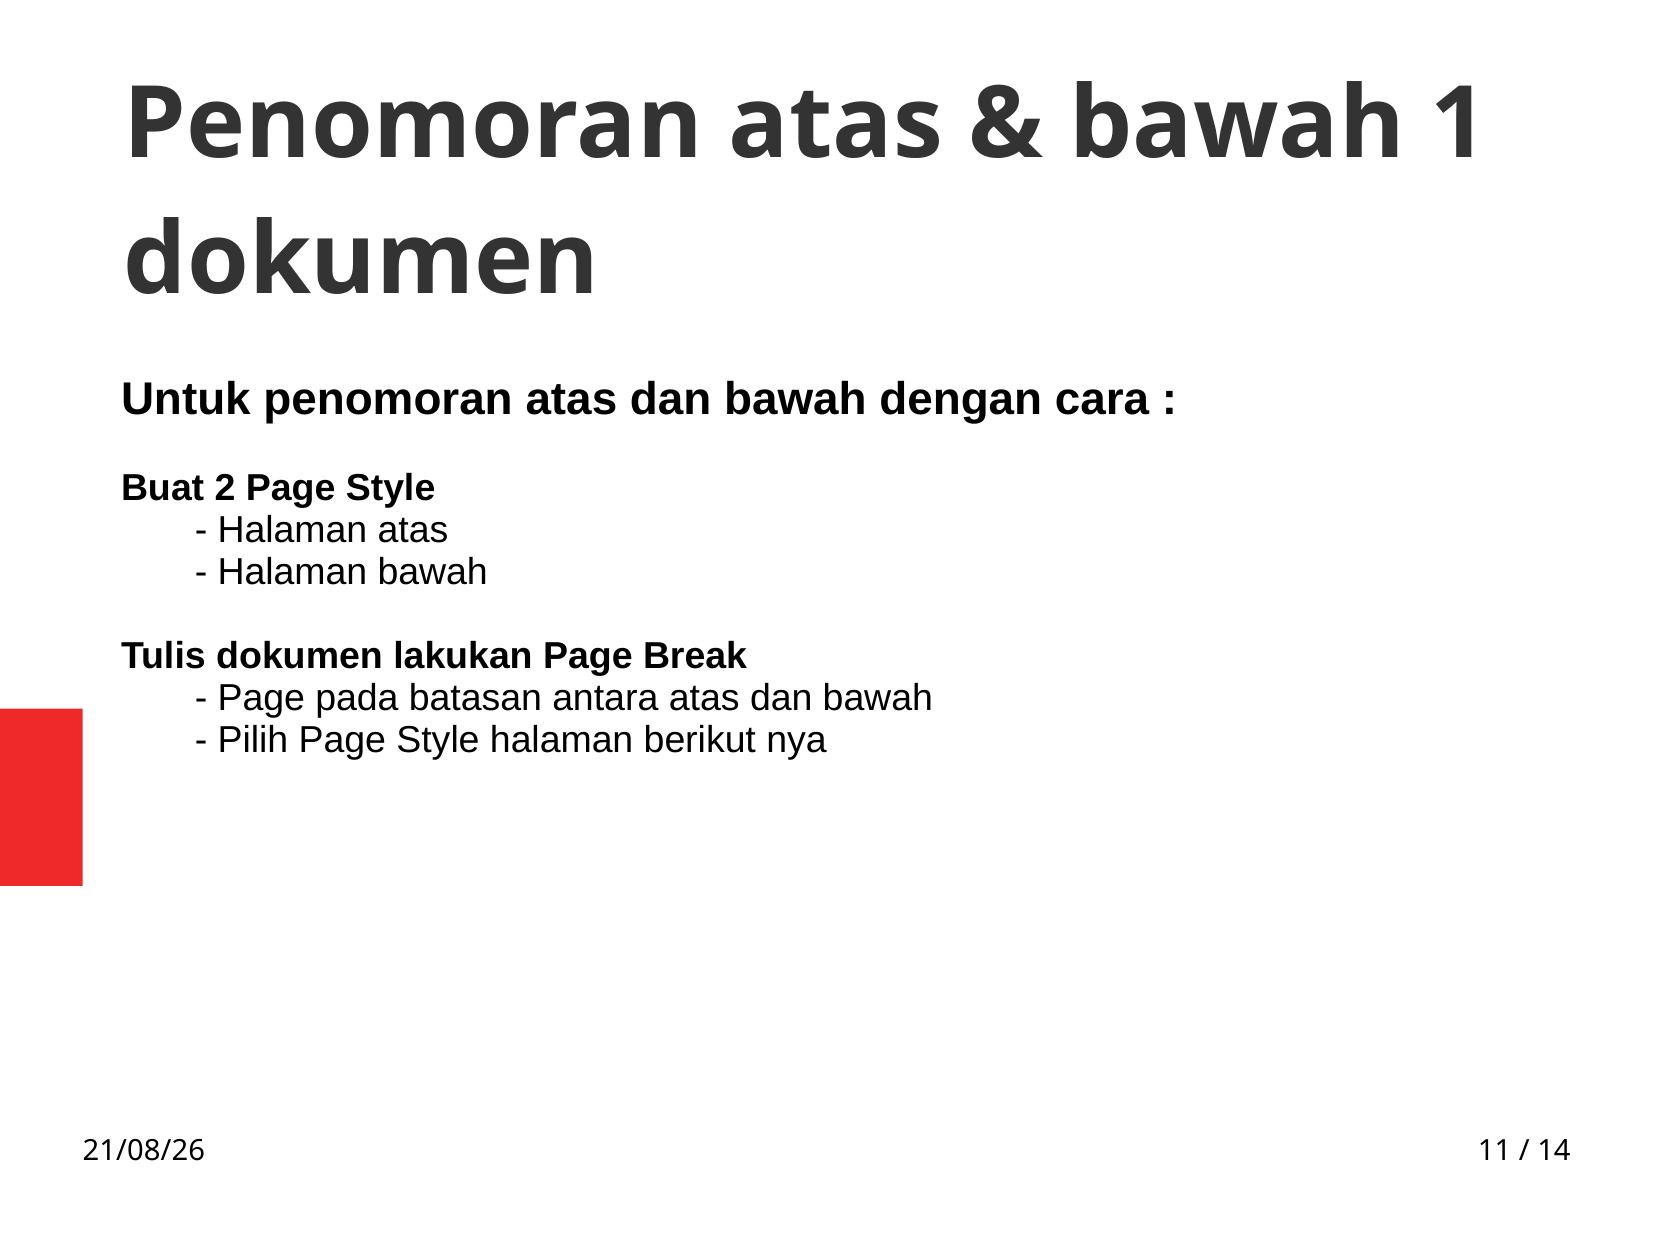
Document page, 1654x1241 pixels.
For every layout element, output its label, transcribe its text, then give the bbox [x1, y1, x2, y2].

title Penomoran atas & bawah 1 dokumen [124, 69, 1630, 303]
text_box Untuk penomoran atas dan bawah dengan cara : Buat 2 Page Style - Halaman atas - Halaman bawah Tulis dokumen lakukan Page Break - Page pada batasan antara atas dan bawah - Pilih Page Style halaman berikut nya [106, 365, 1496, 810]
